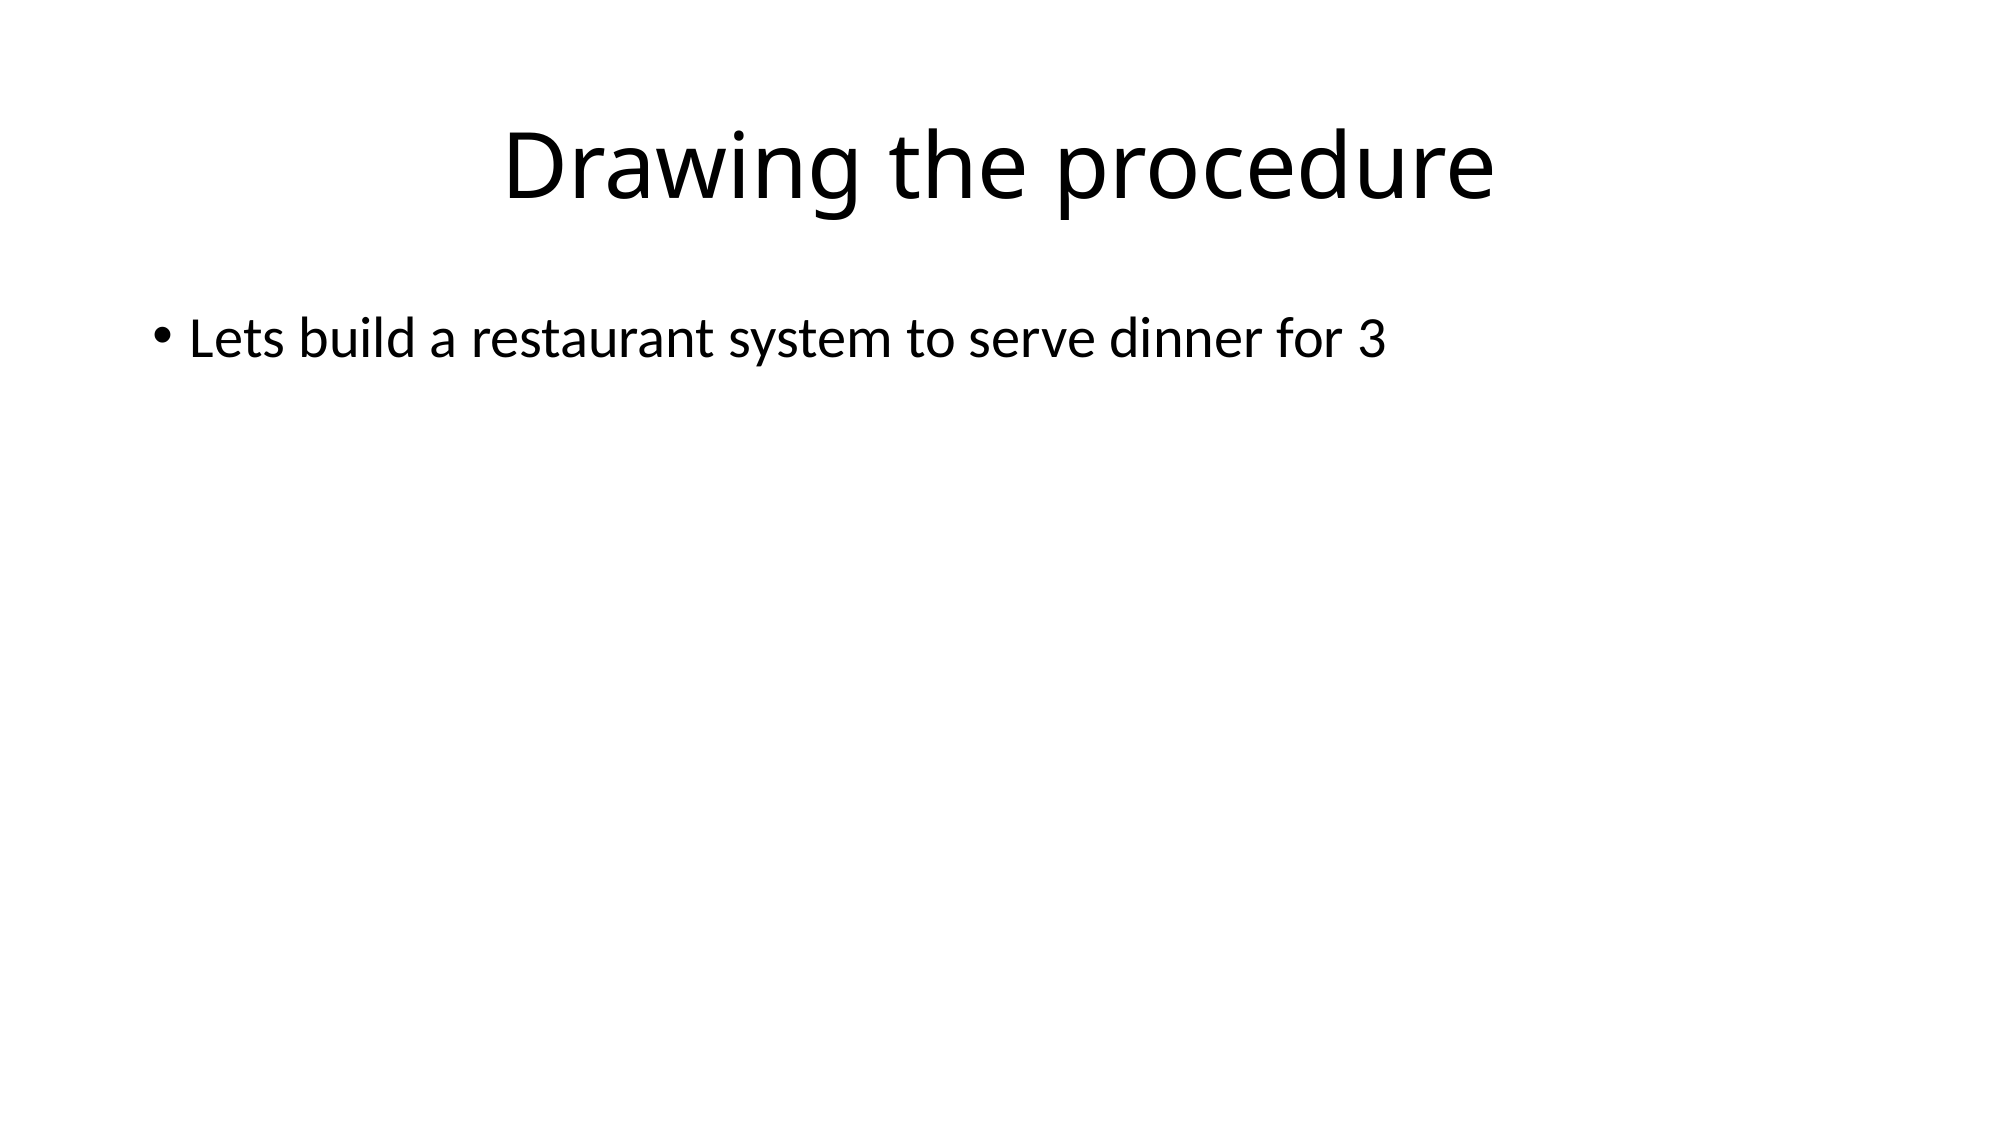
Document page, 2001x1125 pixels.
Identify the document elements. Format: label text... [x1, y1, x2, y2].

list Lets build a restaurant system to serve dinner for 3 [137, 299, 1863, 1014]
title Drawing the procedure [137, 59, 1863, 278]
